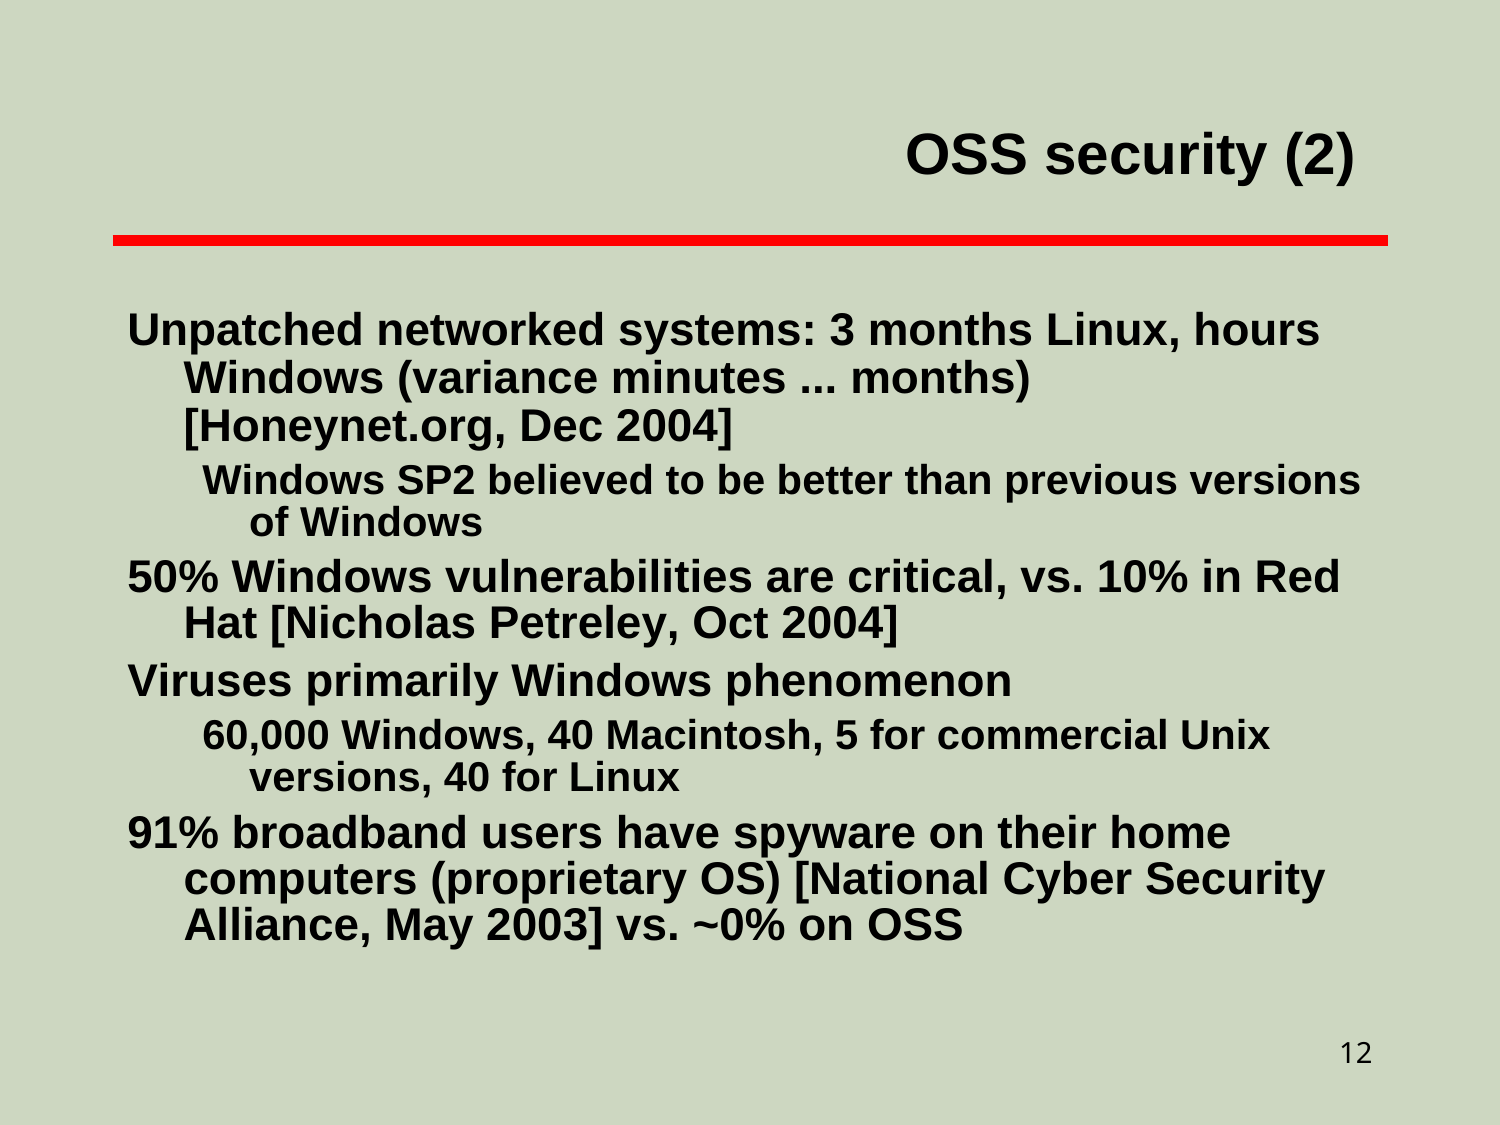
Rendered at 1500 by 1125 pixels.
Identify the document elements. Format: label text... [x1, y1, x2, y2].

title OSS security (2) [337, 85, 1388, 224]
list Unpatched networked systems: 3 months Linux, hours Windows (variance minutes ... months) [Honeynet.org, Dec 2004] Windows SP2 believed to be better than previous versions of Windows 50% Windows vulnerabilities are critical, vs. 10% in Red Hat [Nicholas Petreley, Oct 2004] Viruses primarily Windows phenomenon 60,000 Windows, 40 Macintosh, 5 for commercial Unix versions, 40 for Linux 91% broadband users have spyware on their home computers (proprietary OS) [National Cyber Security Alliance, May 2003] vs. ~0% on OSS [112, 299, 1388, 1000]
